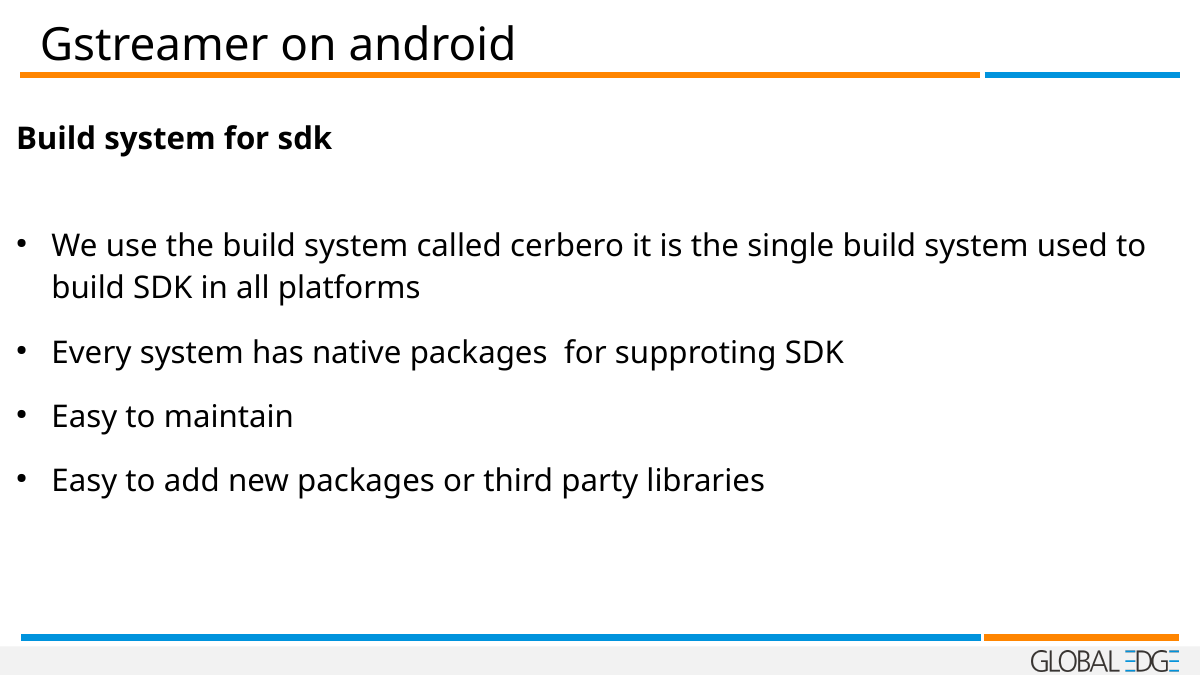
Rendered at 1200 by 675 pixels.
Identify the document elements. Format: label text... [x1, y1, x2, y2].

text_box Build system for sdk We use the build system called cerbero it is the single build system used to build SDK in all platforms Every system has native packages for supproting SDK Easy to maintain Easy to add new packages or third party libraries [1, 87, 1199, 675]
title Gstreamer on android [28, 15, 1104, 69]
